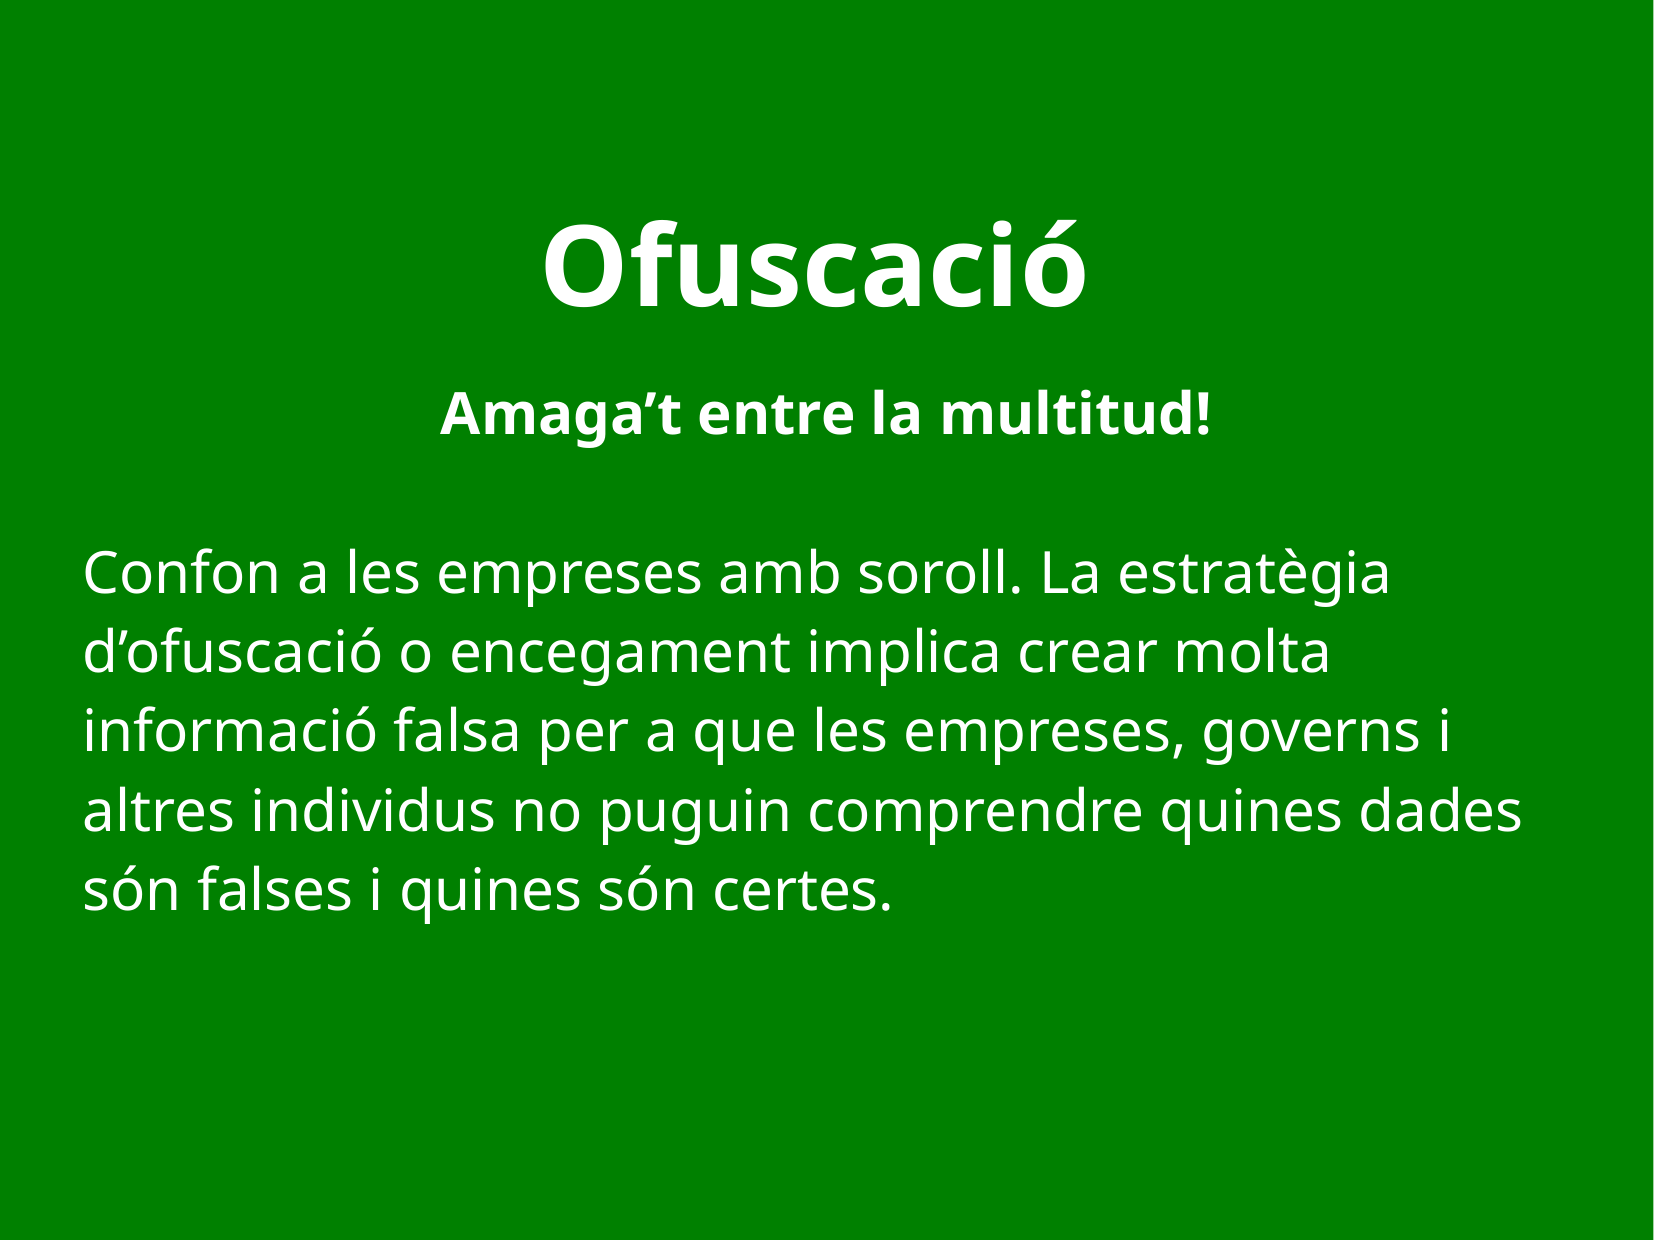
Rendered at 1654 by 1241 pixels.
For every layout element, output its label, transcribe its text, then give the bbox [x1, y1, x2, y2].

subtitle Amaga’t entre la multitud! Confon a les empreses amb soroll. La estratègia d’ofuscació o encegament implica crear molta informació falsa per a que les empreses, governs i altres individus no puguin comprendre quines dades són falses i quines són certes. [82, 290, 1571, 1010]
title Ofuscació [70, 159, 1560, 367]
